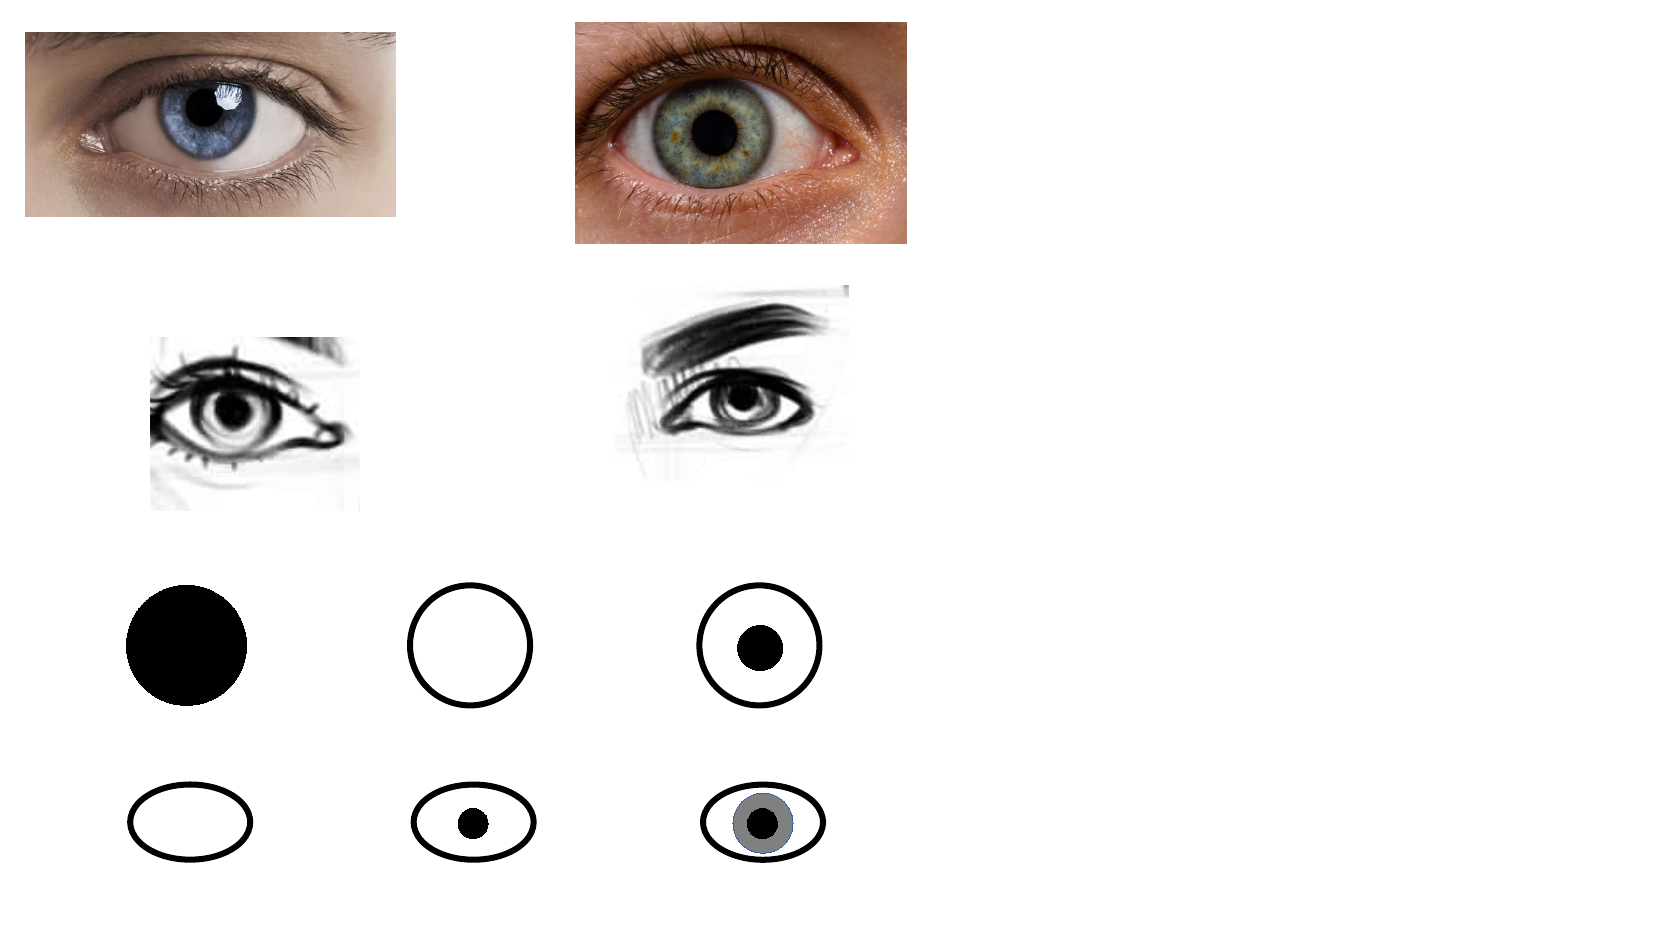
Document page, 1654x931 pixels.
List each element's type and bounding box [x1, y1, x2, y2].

picture [575, 22, 907, 244]
text_box [410, 585, 531, 706]
picture [615, 285, 849, 481]
text_box [699, 585, 820, 706]
picture [25, 32, 396, 217]
picture [150, 337, 361, 511]
text_box [413, 784, 534, 860]
text_box [702, 784, 824, 860]
text_box [130, 784, 251, 860]
text_box [126, 585, 247, 706]
